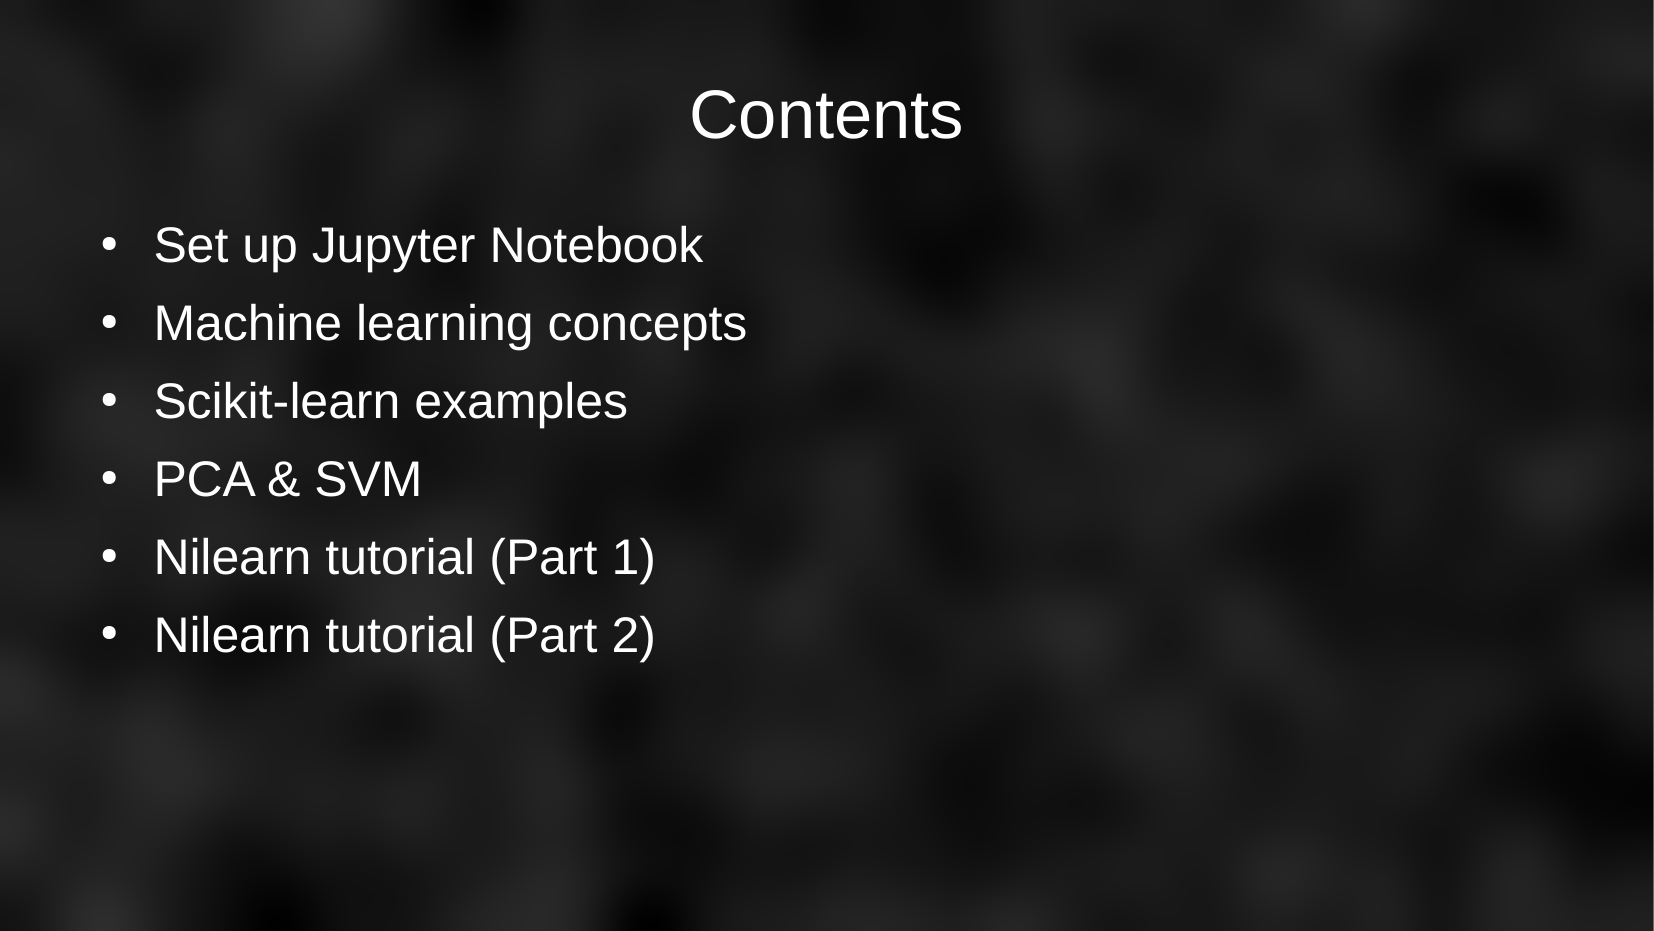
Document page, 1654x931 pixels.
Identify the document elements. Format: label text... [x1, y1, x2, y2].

picture [0, 0, 1654, 931]
list Set up Jupyter Notebook Machine learning concepts Scikit-learn examples PCA & SVM Nilearn tutorial (Part 1) Nilearn tutorial (Part 2) [82, 217, 1571, 758]
title Contents [82, 37, 1571, 193]
